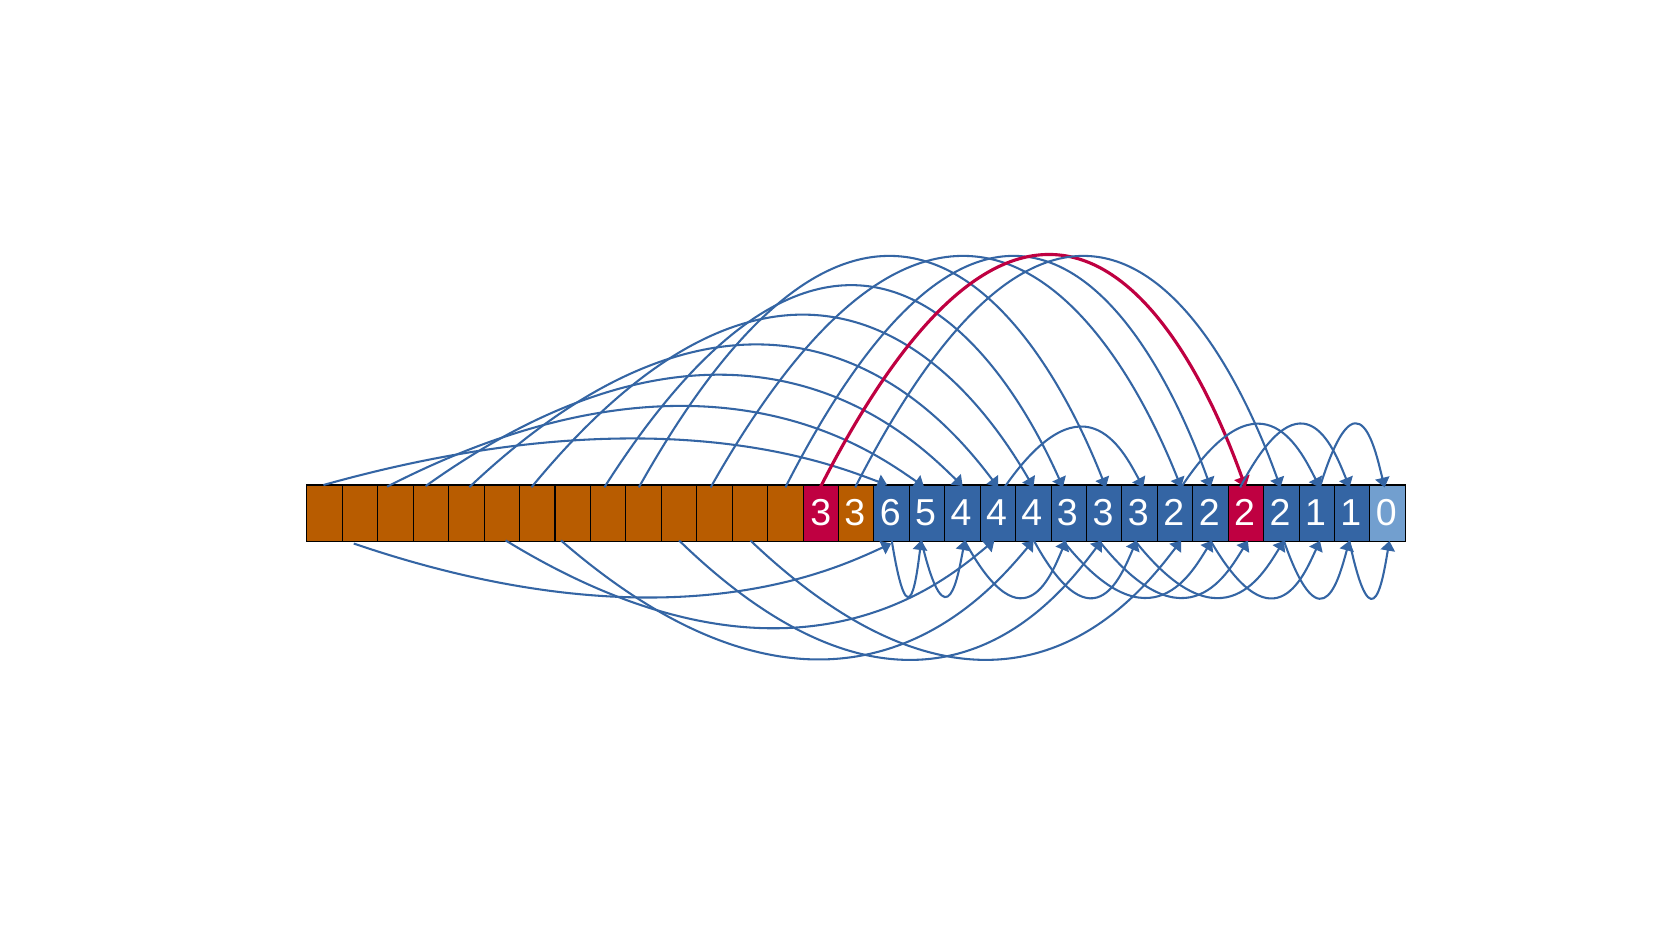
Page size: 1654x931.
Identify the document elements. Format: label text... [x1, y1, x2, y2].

table_header 2 [1158, 486, 1192, 541]
table_header 3 [1087, 486, 1121, 541]
table_header 4 [981, 486, 1015, 541]
table_header [591, 486, 625, 541]
table_header 3 [839, 486, 873, 541]
table_header [378, 486, 413, 541]
table_header [626, 486, 661, 541]
table_header [662, 486, 696, 541]
table_header 3 [804, 486, 838, 541]
table_header [485, 486, 519, 541]
table_header [449, 486, 484, 541]
table_header 3 [1122, 486, 1157, 541]
table_header [556, 486, 590, 541]
table_header [343, 486, 377, 541]
table_header 2 [1193, 486, 1228, 541]
table_header 1 [1300, 486, 1334, 541]
table_header [768, 486, 803, 541]
table_header 6 [874, 486, 909, 541]
table_header 5 [910, 486, 944, 541]
table_header 4 [1016, 486, 1051, 541]
table_header 1 [1335, 486, 1369, 541]
table_header 3 [1052, 486, 1086, 541]
table_header 0 [1370, 486, 1405, 541]
table_header 2 [1264, 486, 1299, 541]
table_header [414, 486, 448, 541]
table_header [697, 486, 732, 541]
table_header 4 [945, 486, 980, 541]
table_header 2 [1229, 486, 1263, 541]
table_header [520, 486, 554, 541]
table_header [307, 486, 342, 541]
table_header [733, 486, 767, 541]
